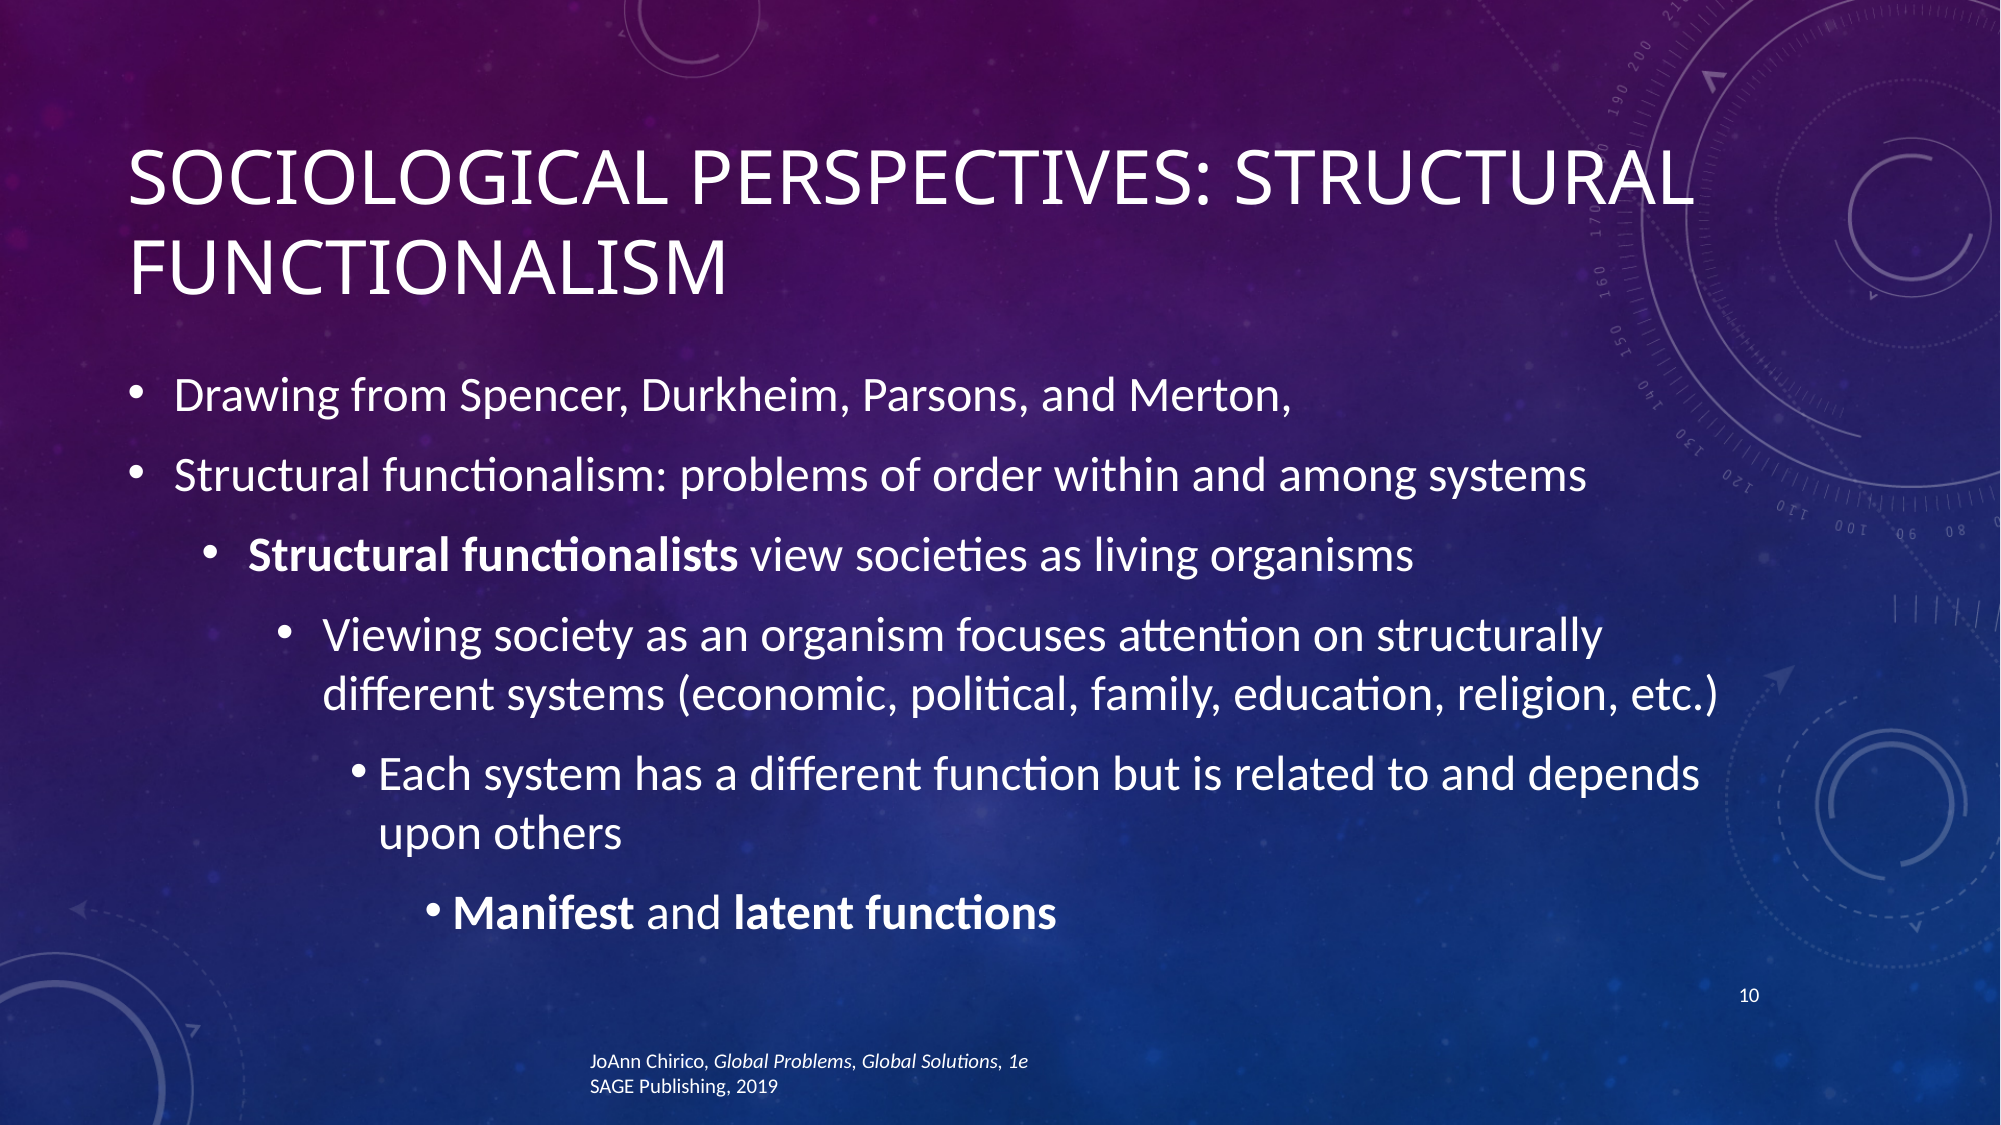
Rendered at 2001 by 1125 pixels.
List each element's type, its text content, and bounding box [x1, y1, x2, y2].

picture [0, 0, 2001, 1125]
title Sociological Perspectives: Structural Functionalism [112, 99, 1775, 339]
footer JoAnn Chirico, Global Problems, Global Solutions, 1e SAGE Publishing, 2019 [575, 1042, 1425, 1103]
list Drawing from Spencer, Durkheim, Parsons, and Merton, Structural functionalism: problems of order within and among systems Structural functionalists view societies as living organisms Viewing society as an organism focuses attention on structurally different systems (economic, political, family, education, religion, etc.) Each system has a different function but is related to and depends upon others Manifest and latent functions [112, 351, 1775, 950]
slide_number <number> [1684, 963, 1775, 1025]
